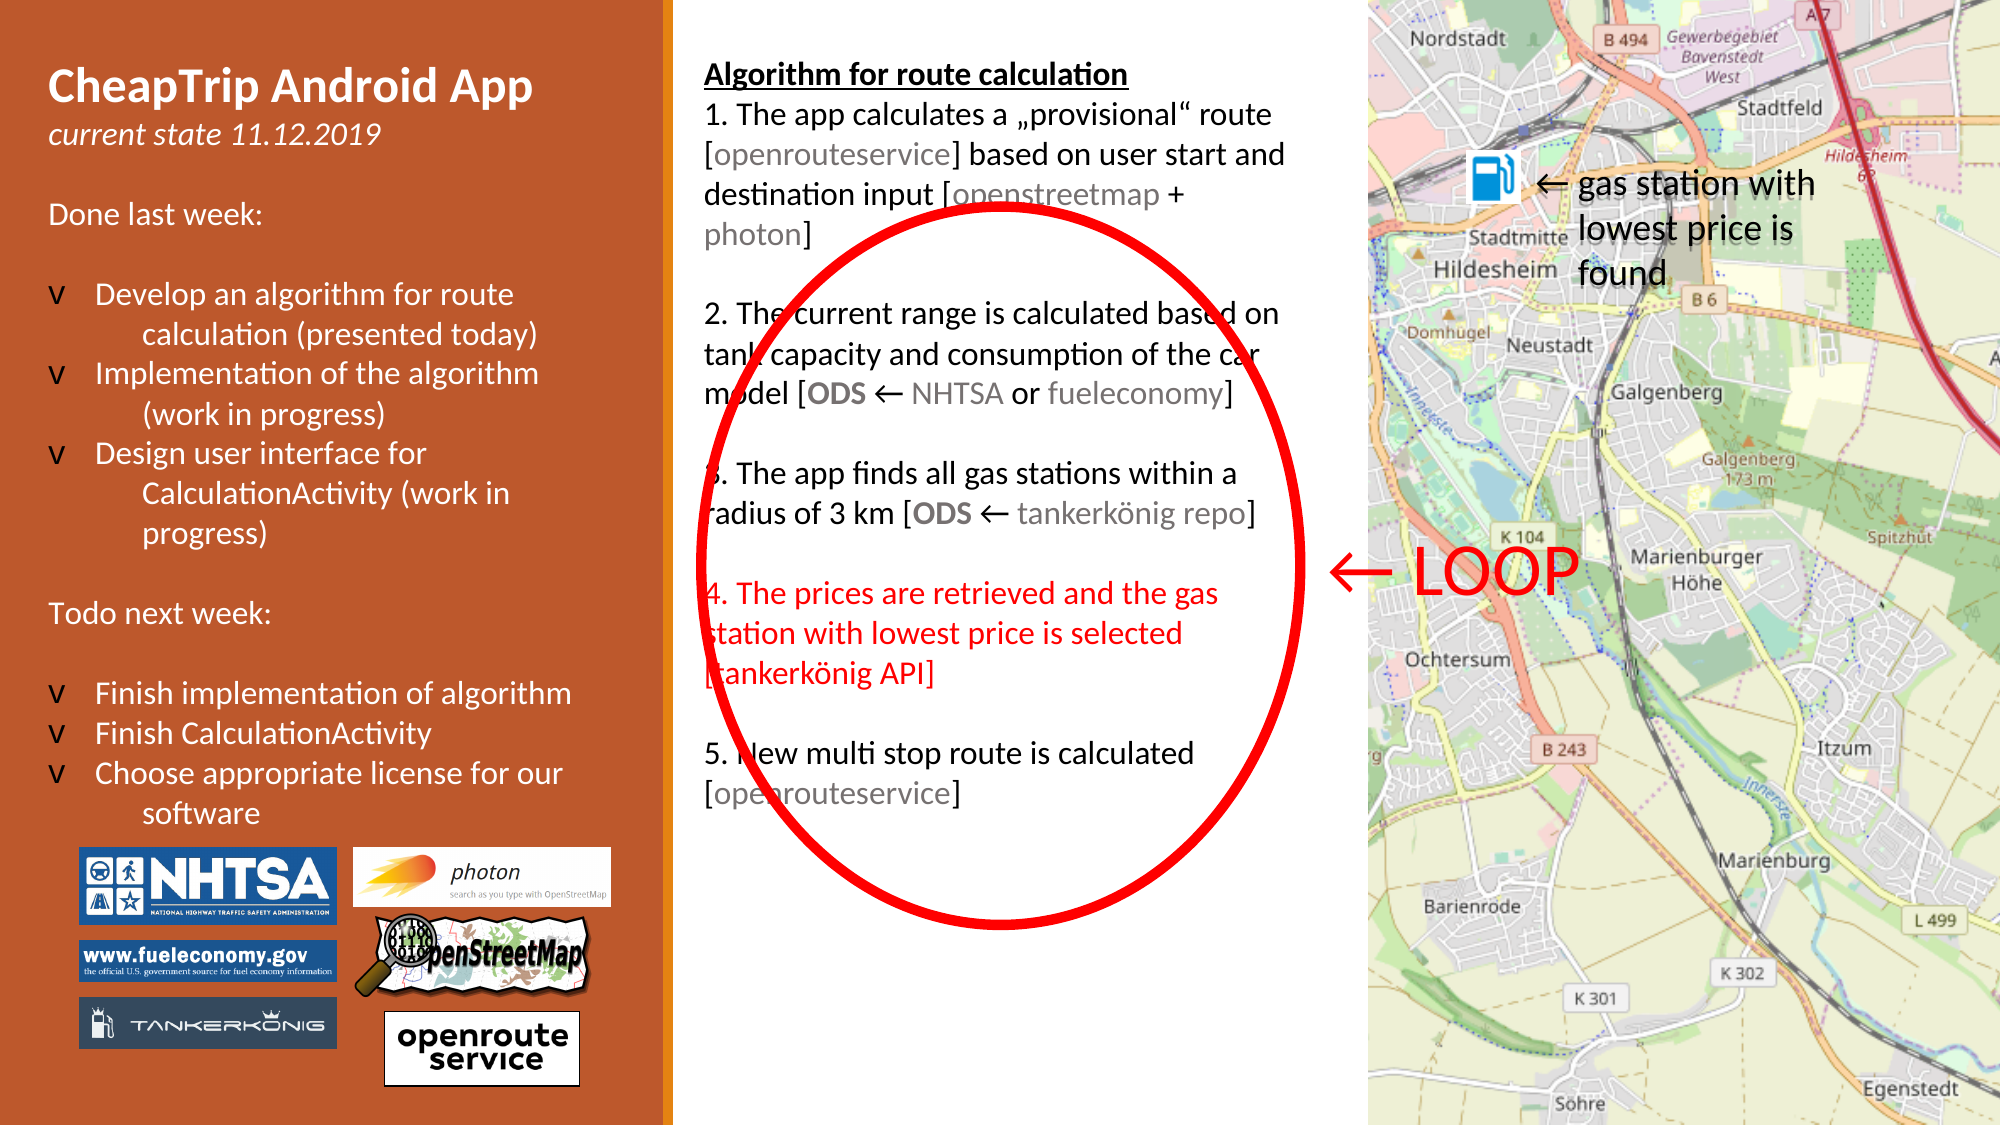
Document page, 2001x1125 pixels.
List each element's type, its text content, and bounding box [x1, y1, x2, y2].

picture [79, 997, 337, 1049]
text_box [701, 206, 1301, 925]
picture [353, 888, 611, 907]
picture [79, 888, 337, 925]
text_box CheapTrip Android App current state 11.12.2019 Done last week: Develop an algorithm for route calculation (presented today) Implementation of the algorithm (work in progress) Design user interface for CalculationActivity (work in progress) Todo next week: Finish implementation of algorithm Finish CalculationActivity Choose appropriate license for our software [33, 44, 640, 888]
text_box ← gas station with lowest price is found [1520, 150, 1835, 302]
picture [1368, 0, 2000, 1125]
text_box Algorithm for route calculation 1. The app calculates a „provisional“ route [openrouteservice] based on user start and destination input [openstreetmap + photon] 2. The current range is calculated based on tank capacity and consumption of the car model [ODS ← NHTSA or fueleconomy] 3. The app finds all gas stations within a radius of 3 km [ODS ← tankerkönig repo] 4. The prices are retrieved and the gas station with lowest price is selected [tankerkönig API] 5. New multi stop route is calculated [openrouteservice] [688, 44, 1313, 868]
picture [385, 1012, 579, 1086]
picture [79, 940, 337, 982]
picture [353, 911, 611, 998]
text_box ← LOOP [1312, 512, 1599, 619]
